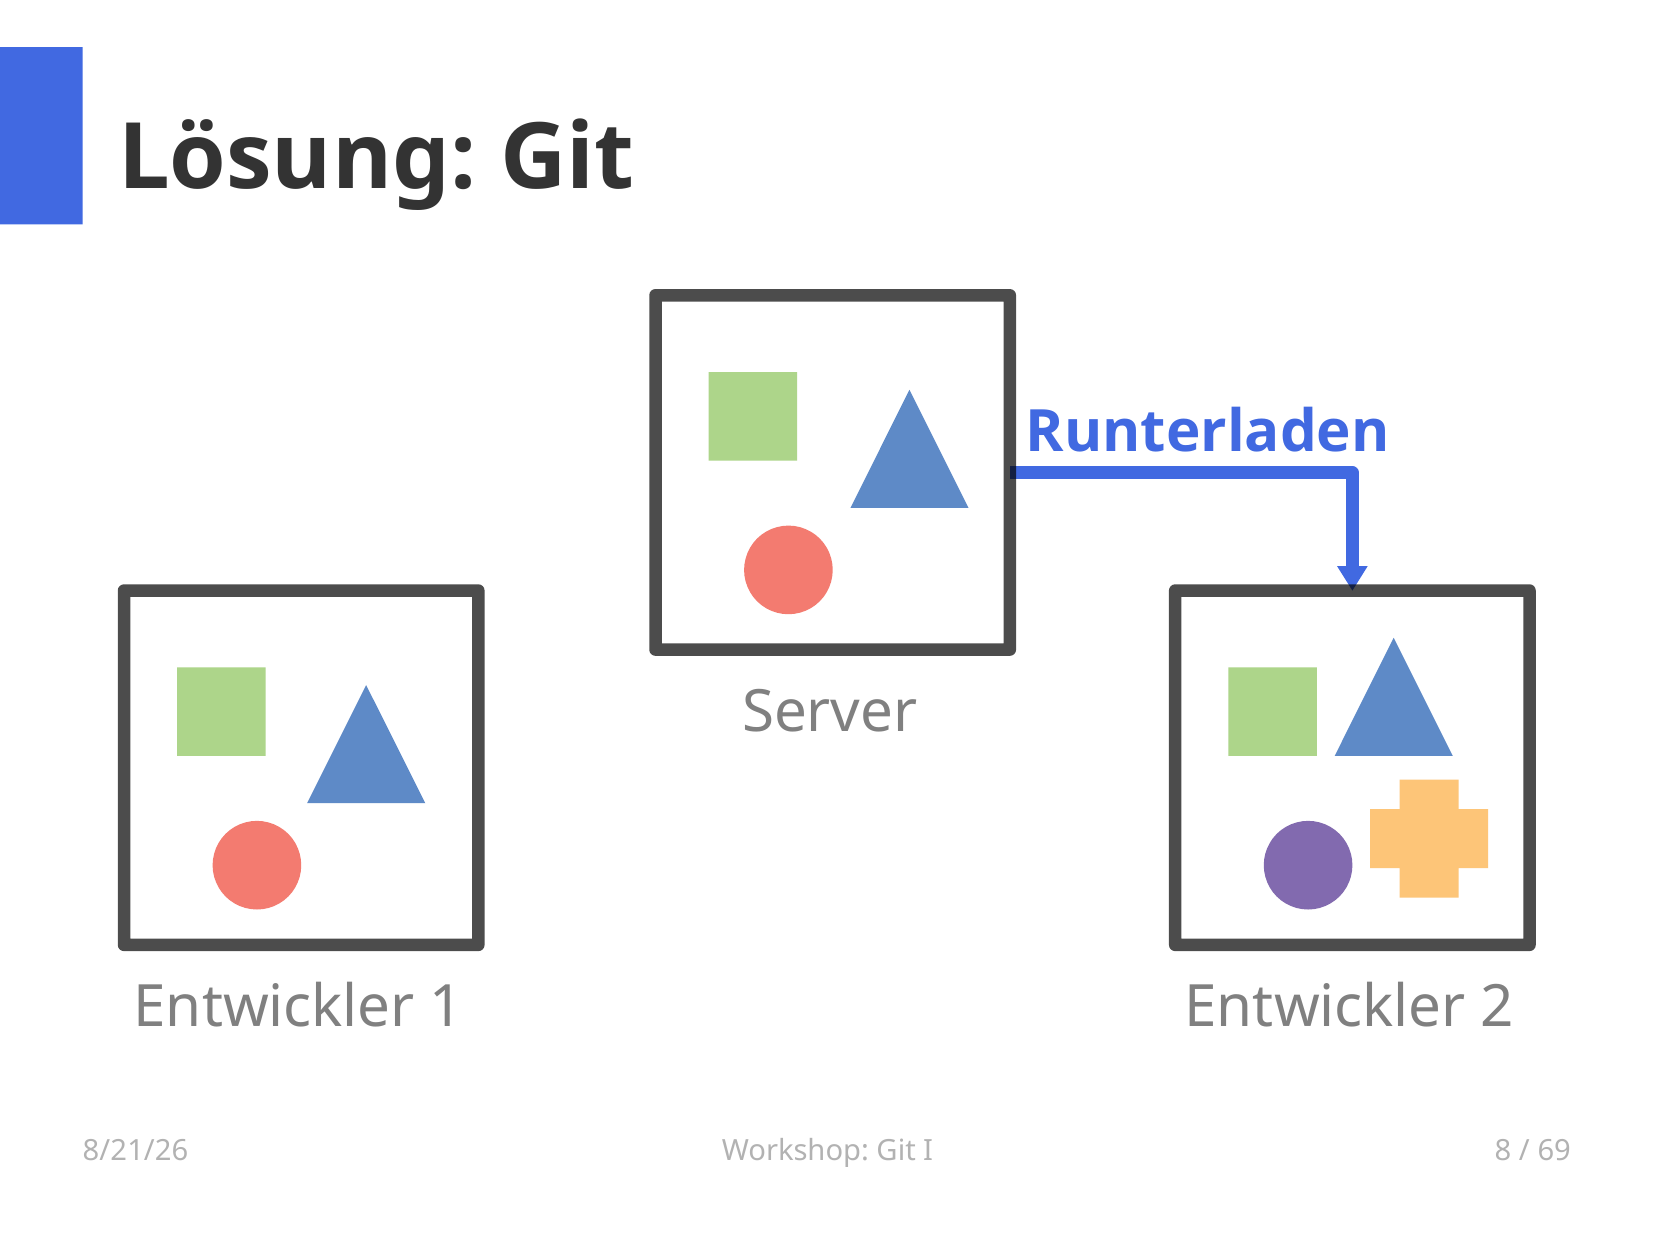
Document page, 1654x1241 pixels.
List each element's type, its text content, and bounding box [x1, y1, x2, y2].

text_box [177, 667, 266, 756]
text_box Entwickler 2 [1169, 944, 1530, 1063]
title Lösung: Git [118, 49, 1571, 257]
text_box Entwickler 1 [118, 944, 479, 1063]
text_box [708, 372, 798, 461]
text_box Server [649, 649, 1010, 768]
text_box Runterladen [1009, 342, 1406, 516]
text_box [1334, 637, 1453, 756]
text_box [850, 389, 969, 508]
text_box [1228, 667, 1317, 756]
text_box [744, 525, 833, 615]
text_box [1370, 779, 1489, 898]
text_box [1263, 820, 1353, 910]
text_box [212, 820, 302, 910]
text_box [307, 685, 426, 804]
